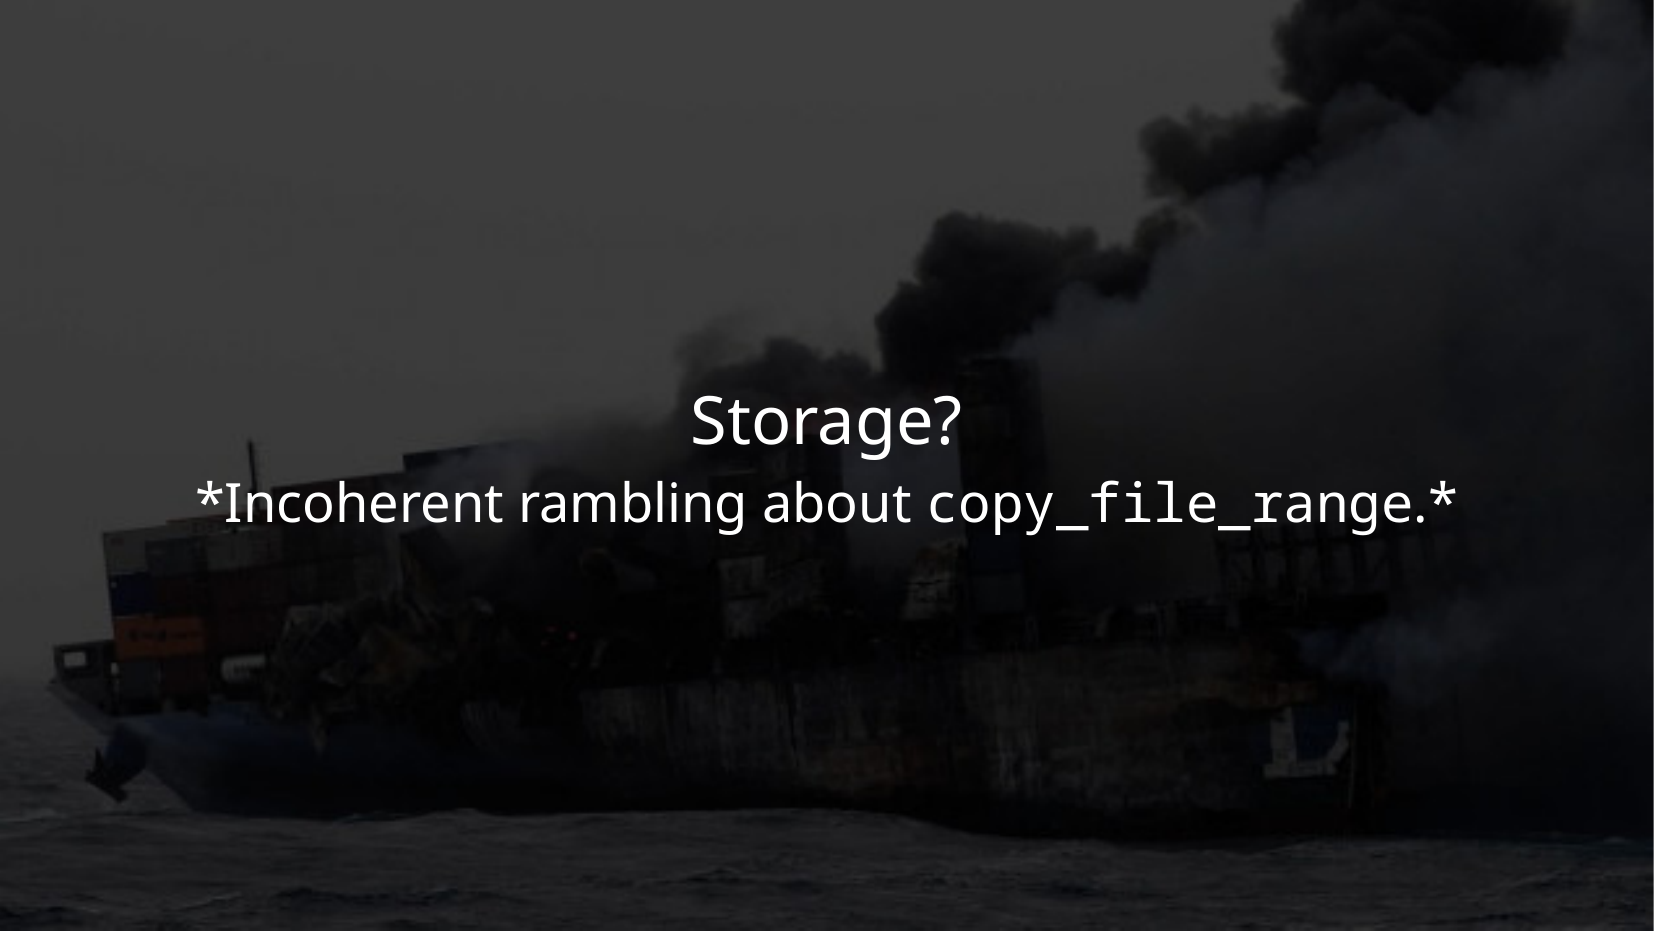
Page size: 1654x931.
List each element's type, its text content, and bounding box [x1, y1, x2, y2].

subtitle Storage? *Incoherent rambling about copy_file_range.* [82, 96, 1571, 817]
picture [0, 0, 1654, 931]
